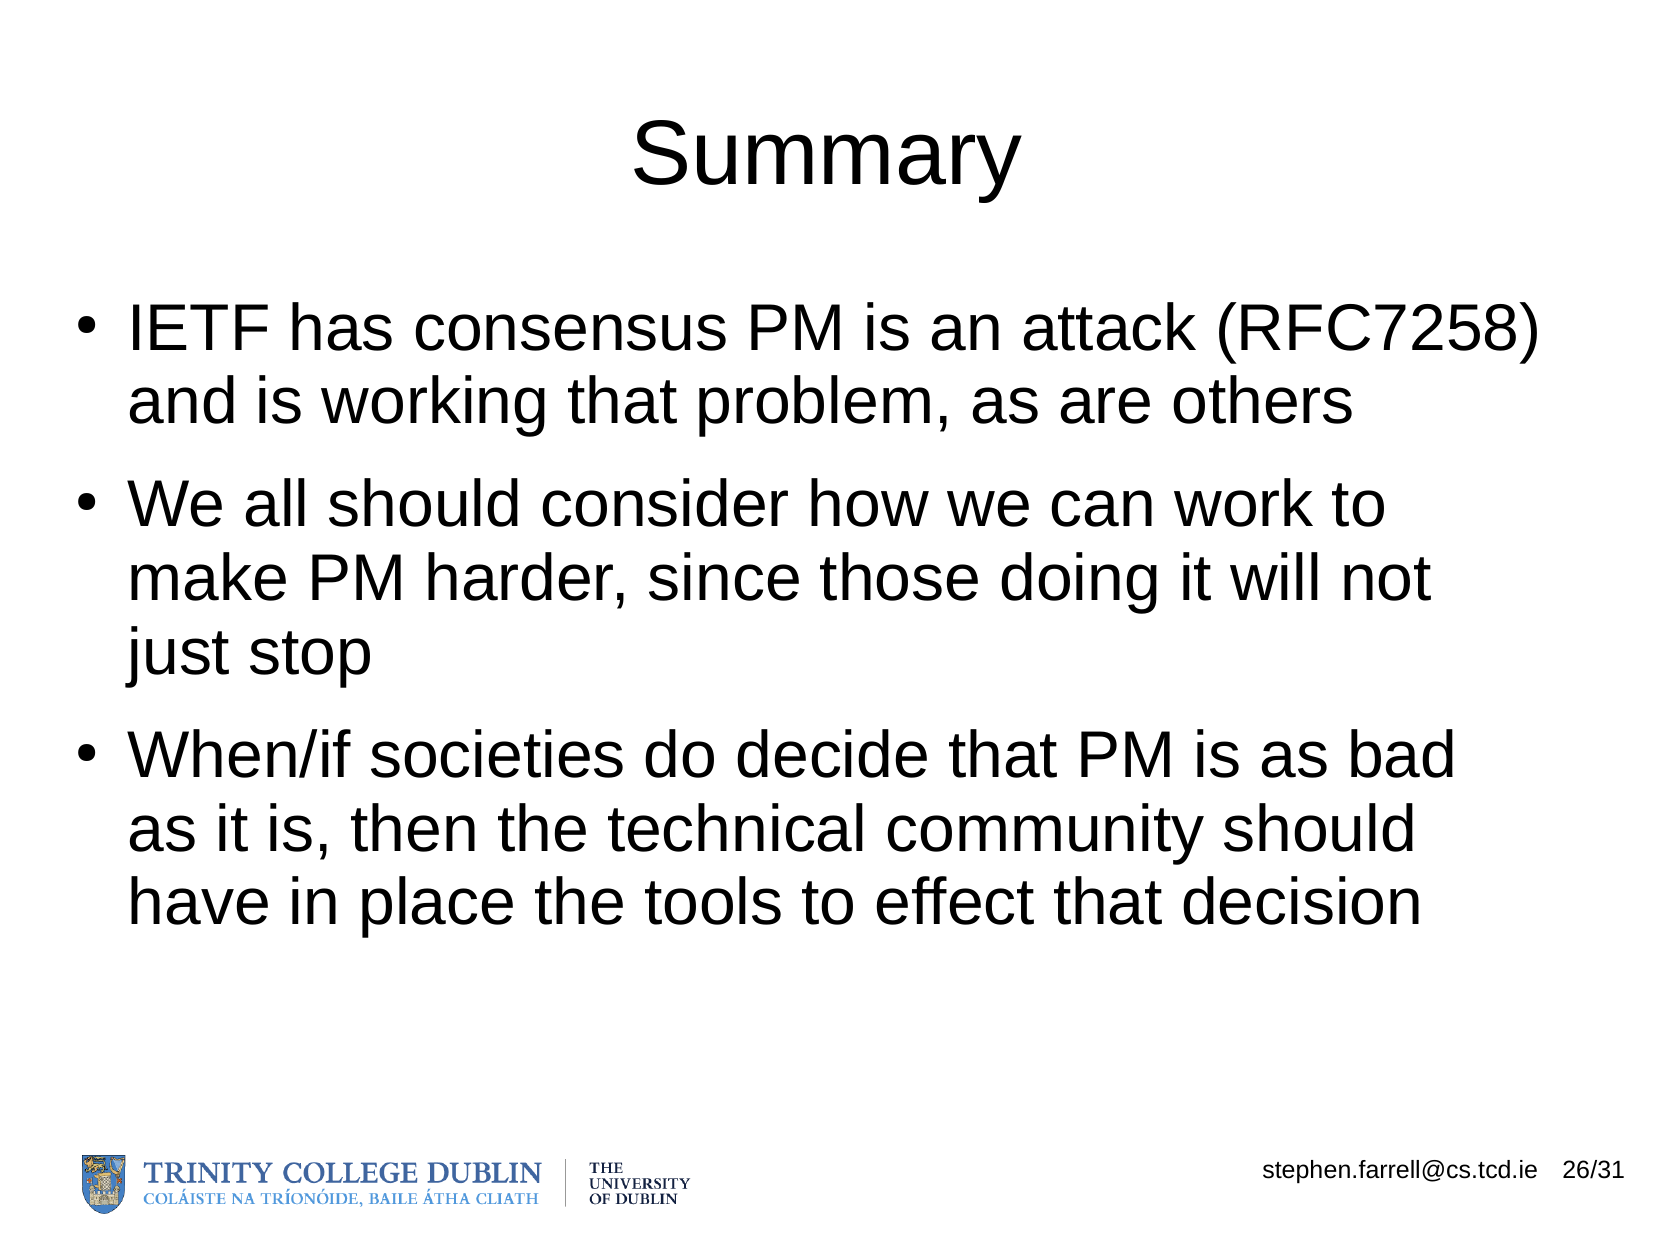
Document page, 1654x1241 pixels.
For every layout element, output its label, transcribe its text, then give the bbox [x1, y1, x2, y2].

list IETF has consensus PM is an attack (RFC7258) and is working that problem, as are others We all should consider how we can work to make PM harder, since those doing it will not just stop When/if societies do decide that PM is as bad as it is, then the technical community should have in place the tools to effect that decision [57, 290, 1546, 1010]
title Summary [82, 49, 1571, 257]
picture [82, 1155, 694, 1214]
